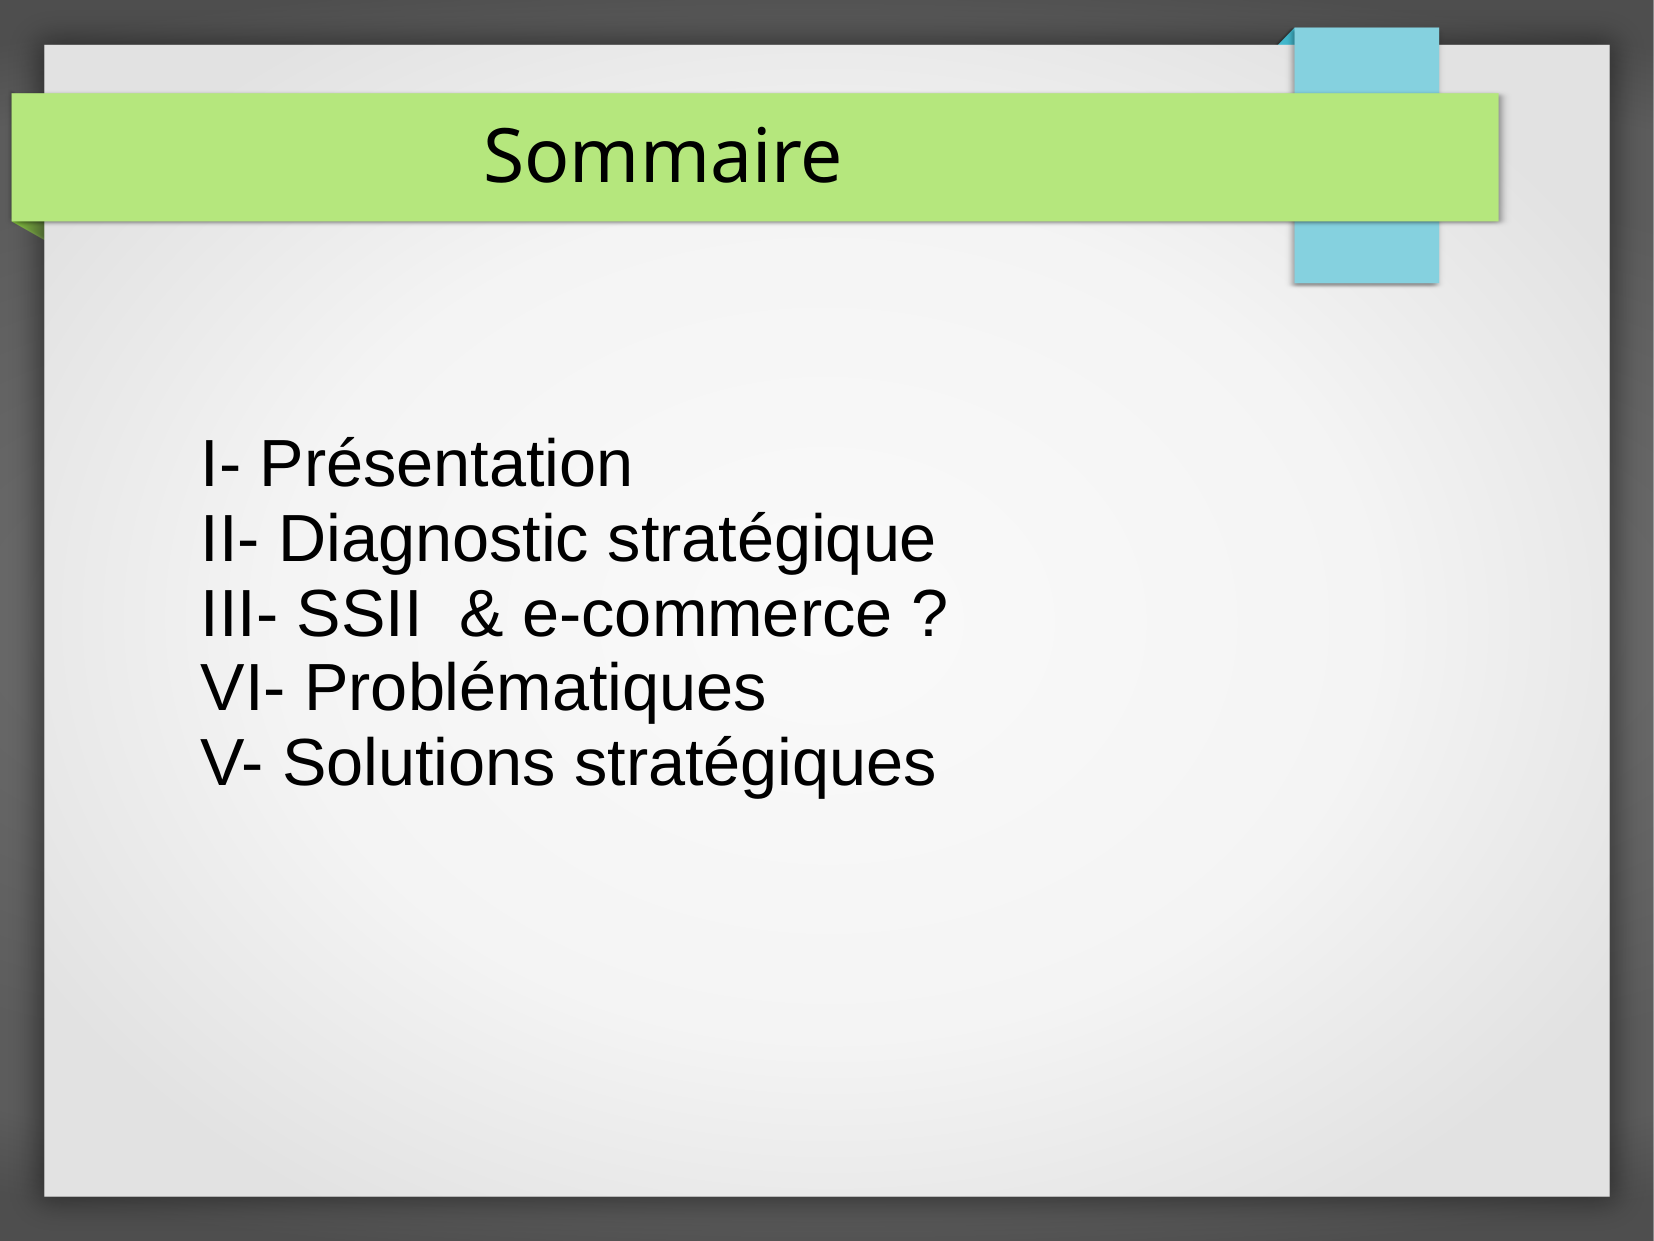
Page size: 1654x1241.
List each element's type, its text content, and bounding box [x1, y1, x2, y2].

title Sommaire [82, 94, 1264, 213]
subtitle I- Présentation II- Diagnostic stratégique III- SSII & e-commerce ? VI- Problématiques V- Solutions stratégiques [200, 402, 1654, 1123]
picture [0, 0, 1654, 1241]
